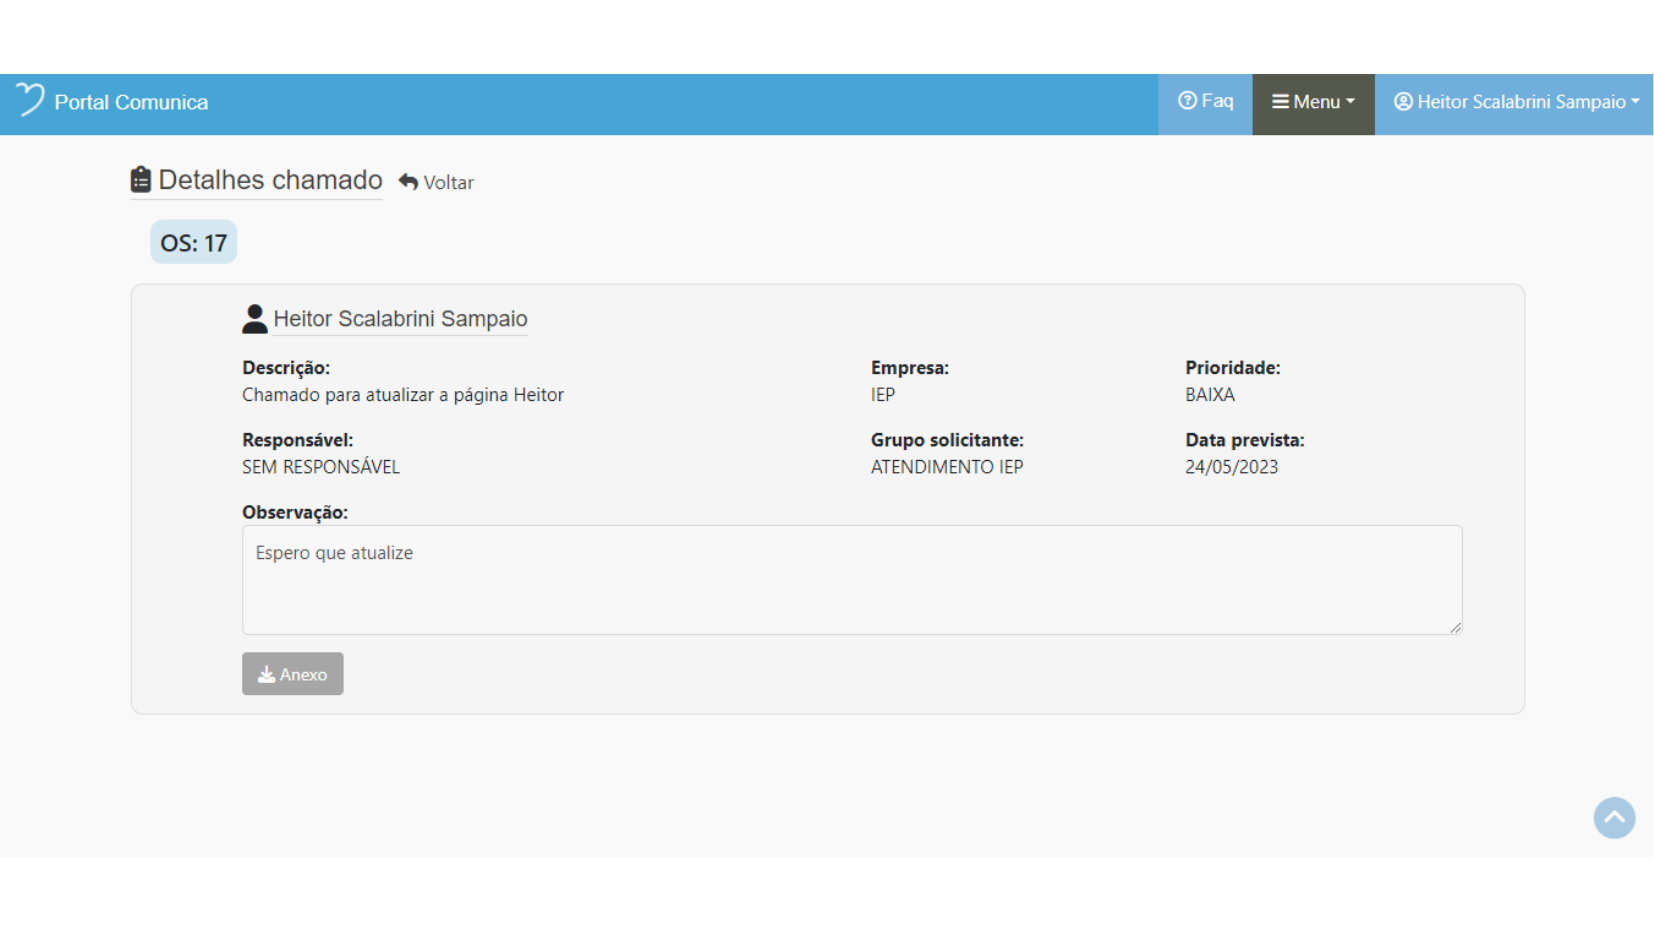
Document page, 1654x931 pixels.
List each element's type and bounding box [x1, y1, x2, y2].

picture [0, 74, 1654, 857]
